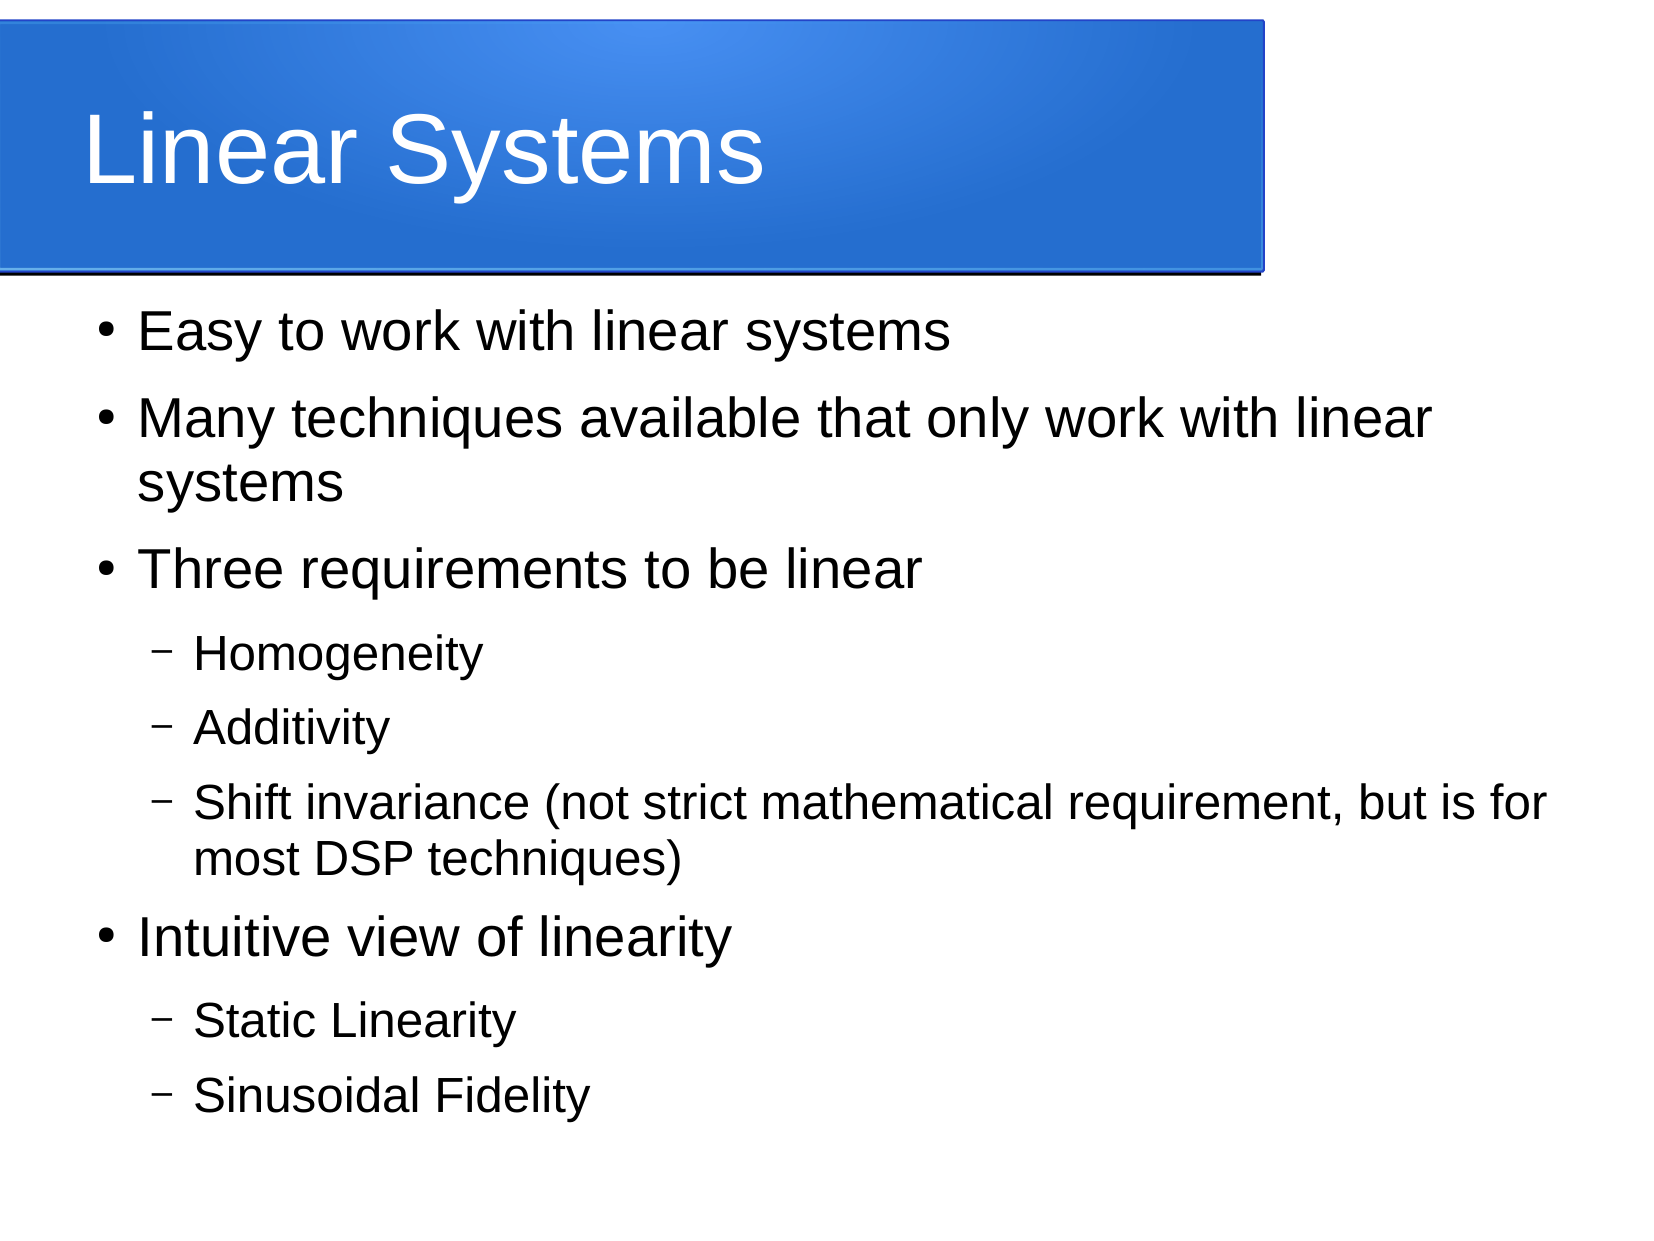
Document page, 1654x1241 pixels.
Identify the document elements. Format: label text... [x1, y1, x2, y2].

title Linear Systems [82, 47, 1235, 252]
list Easy to work with linear systems Many techniques available that only work with linear systems Three requirements to be linear Homogeneity Additivity Shift invariance (not strict mathematical requirement, but is for most DSP techniques) Intuitive view of linearity Static Linearity Sinusoidal Fidelity [82, 299, 1571, 1126]
